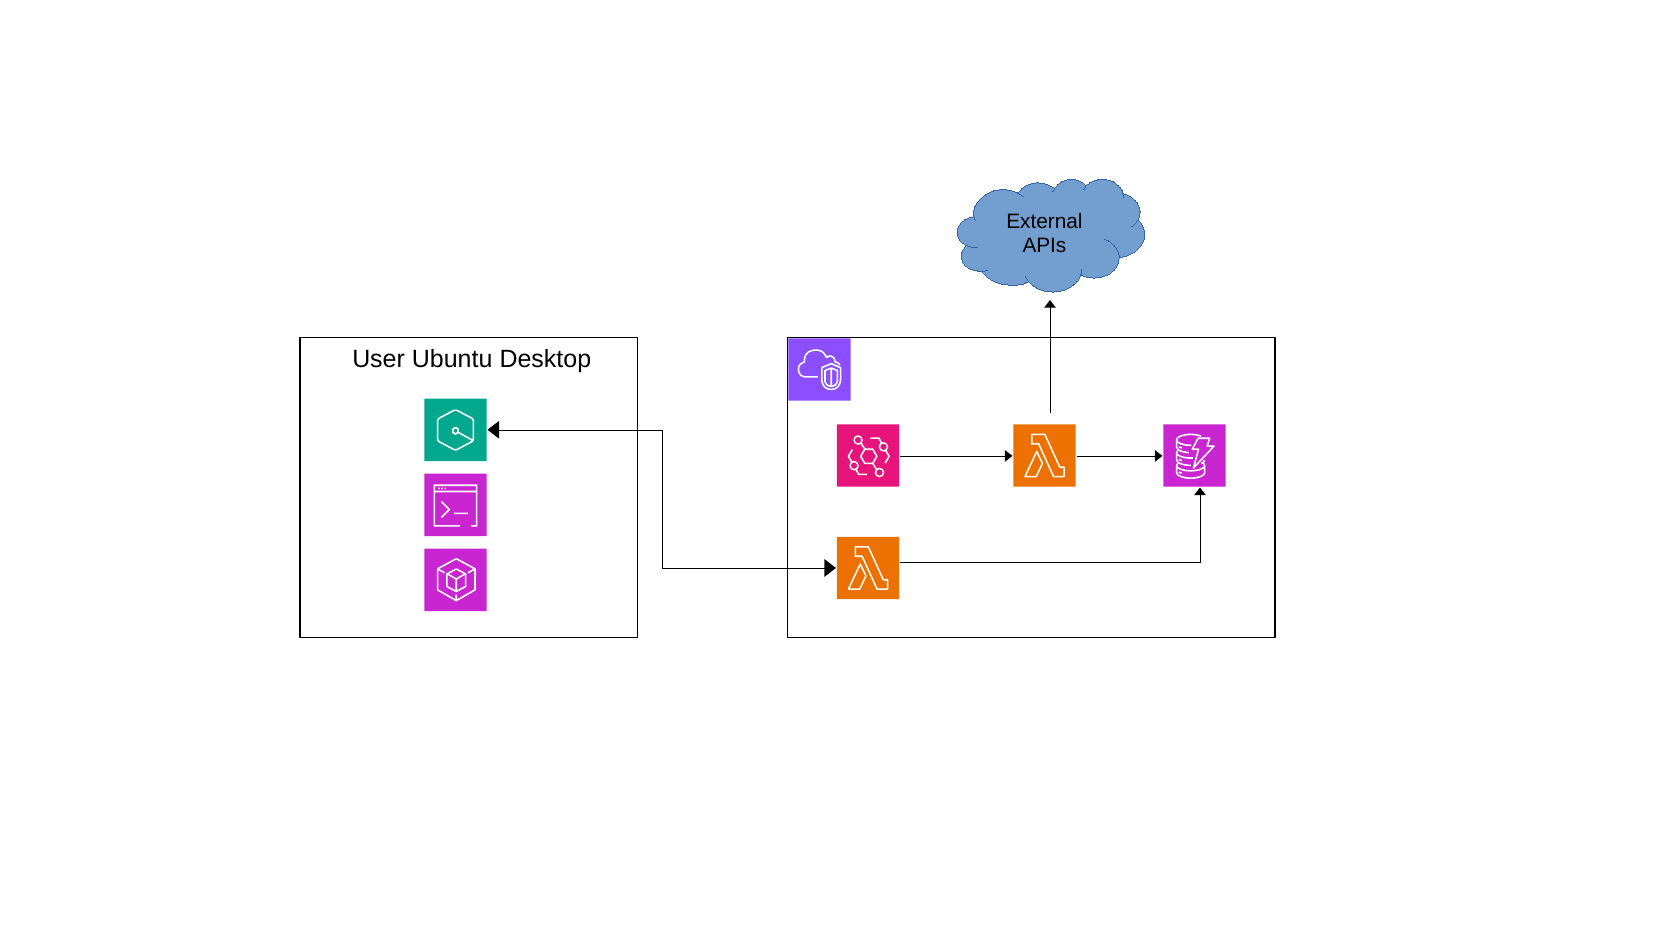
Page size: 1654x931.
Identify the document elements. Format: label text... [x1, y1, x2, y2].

picture [1012, 423, 1077, 488]
picture [787, 337, 852, 402]
text_box [299, 337, 638, 638]
picture [423, 397, 488, 462]
picture [423, 547, 488, 612]
text_box External APIs [957, 179, 1145, 293]
picture [835, 423, 901, 488]
text_box [787, 337, 1275, 638]
picture [423, 472, 488, 537]
picture [1162, 423, 1227, 488]
picture [835, 535, 901, 601]
text_box User Ubuntu Desktop [337, 337, 607, 381]
